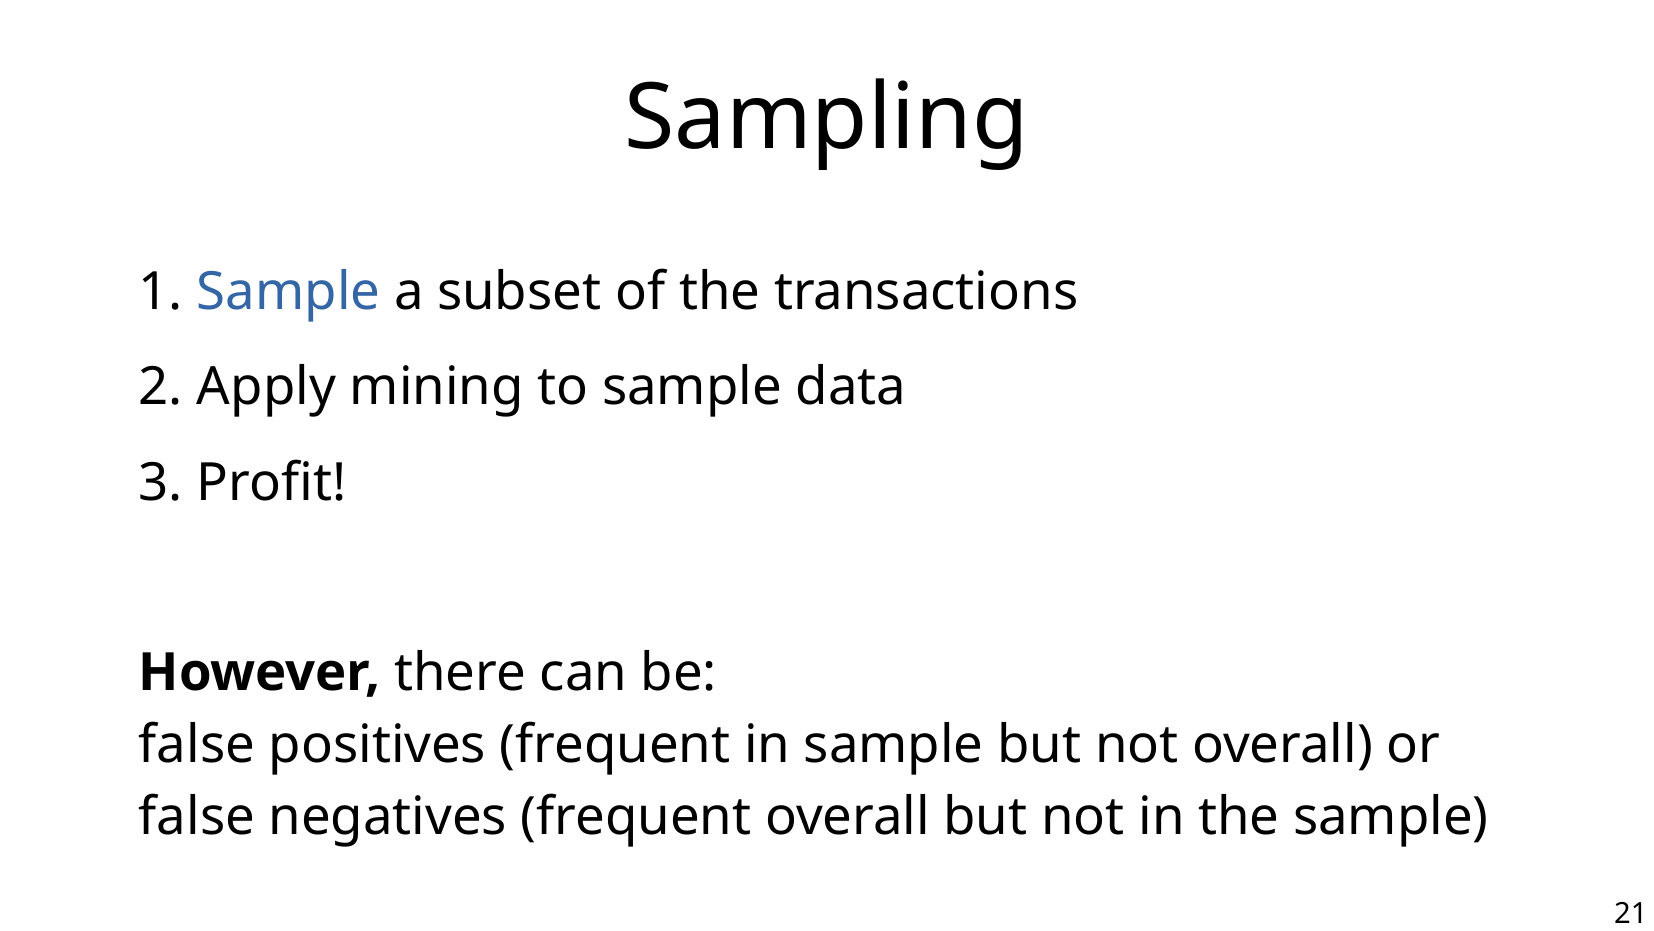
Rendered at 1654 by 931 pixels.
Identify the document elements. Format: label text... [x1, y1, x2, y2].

list 1. Sample a subset of the transactions 2. Apply mining to sample data 3. Profit! However, there can be: false positives (frequent in sample but not overall) or false negatives (frequent overall but not in the sample) [82, 253, 1571, 854]
title Sampling [82, 1, 1571, 226]
